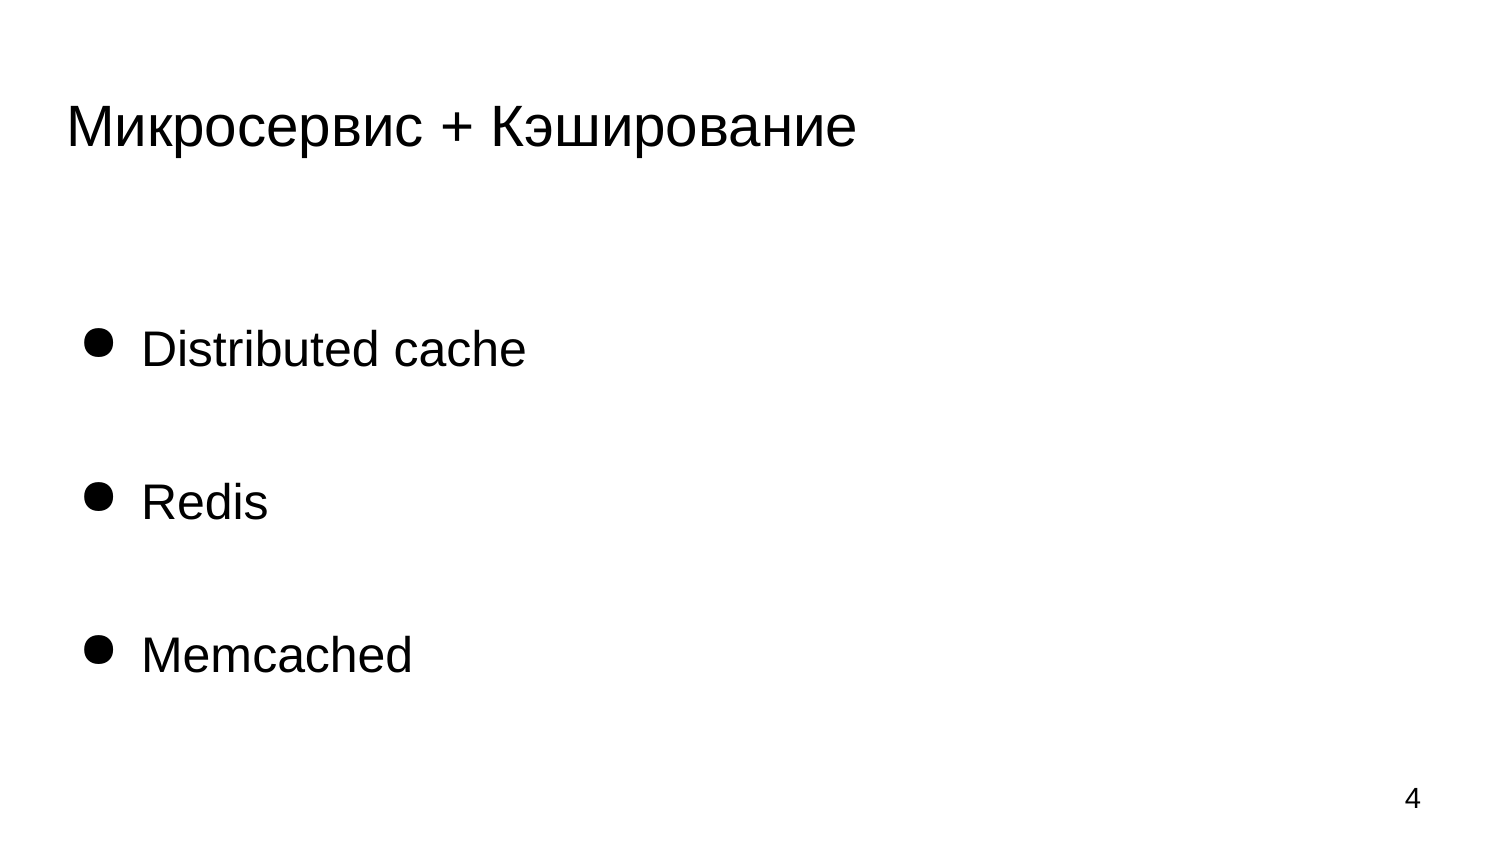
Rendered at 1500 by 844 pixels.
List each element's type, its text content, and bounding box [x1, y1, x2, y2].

title Микросервис + Кэширование [51, 72, 1449, 167]
slide_number <number> [1389, 764, 1480, 830]
list Distributed cache Redis Memcached [51, 189, 1449, 750]
